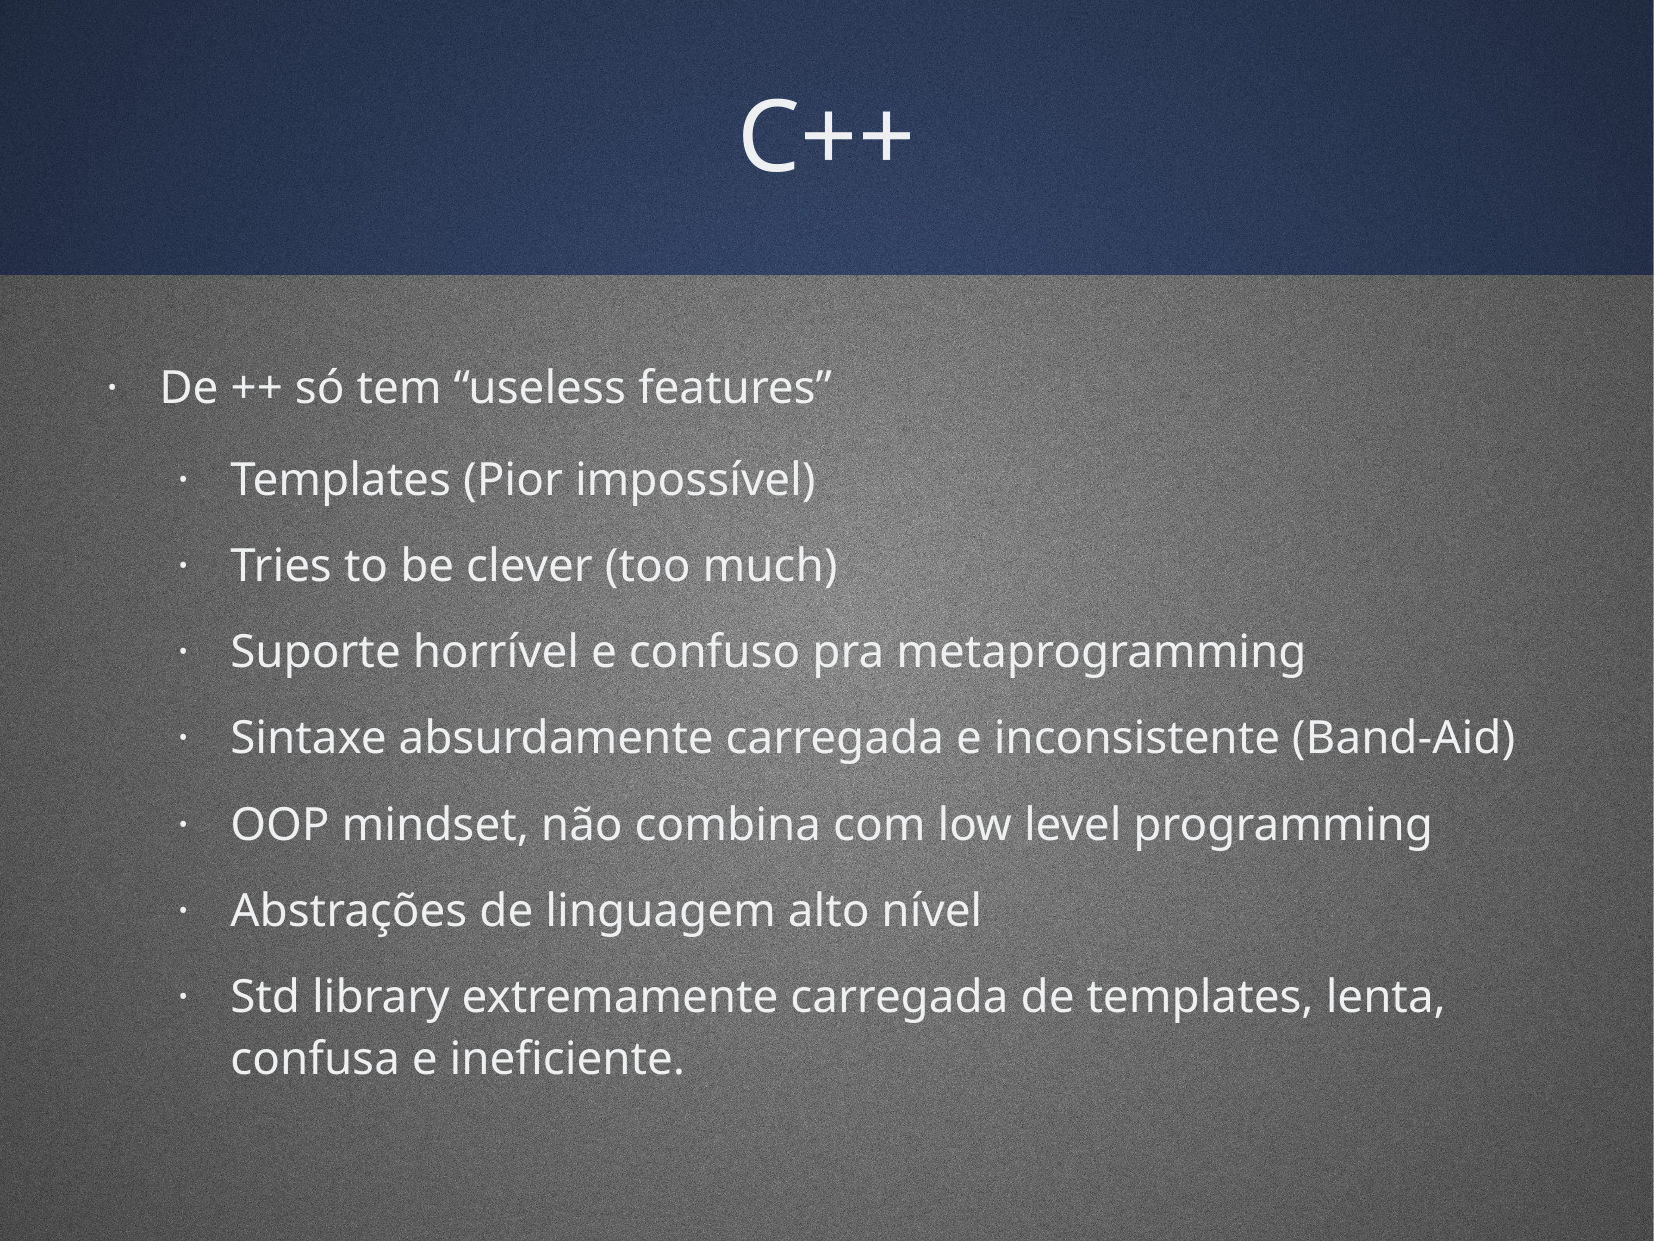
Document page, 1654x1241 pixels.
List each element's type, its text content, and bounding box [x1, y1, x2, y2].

picture [0, 0, 1654, 1241]
title C++ [88, 29, 1565, 237]
list De ++ só tem “useless features” Templates (Pior impossível) Tries to be clever (too much) Suporte horrível e confuso pra metaprogramming Sintaxe absurdamente carregada e inconsistente (Band-Aid) OOP mindset, não combina com low level programming Abstrações de linguagem alto nível Std library extremamente carregada de templates, lenta, confusa e ineficiente. [88, 354, 1565, 1063]
